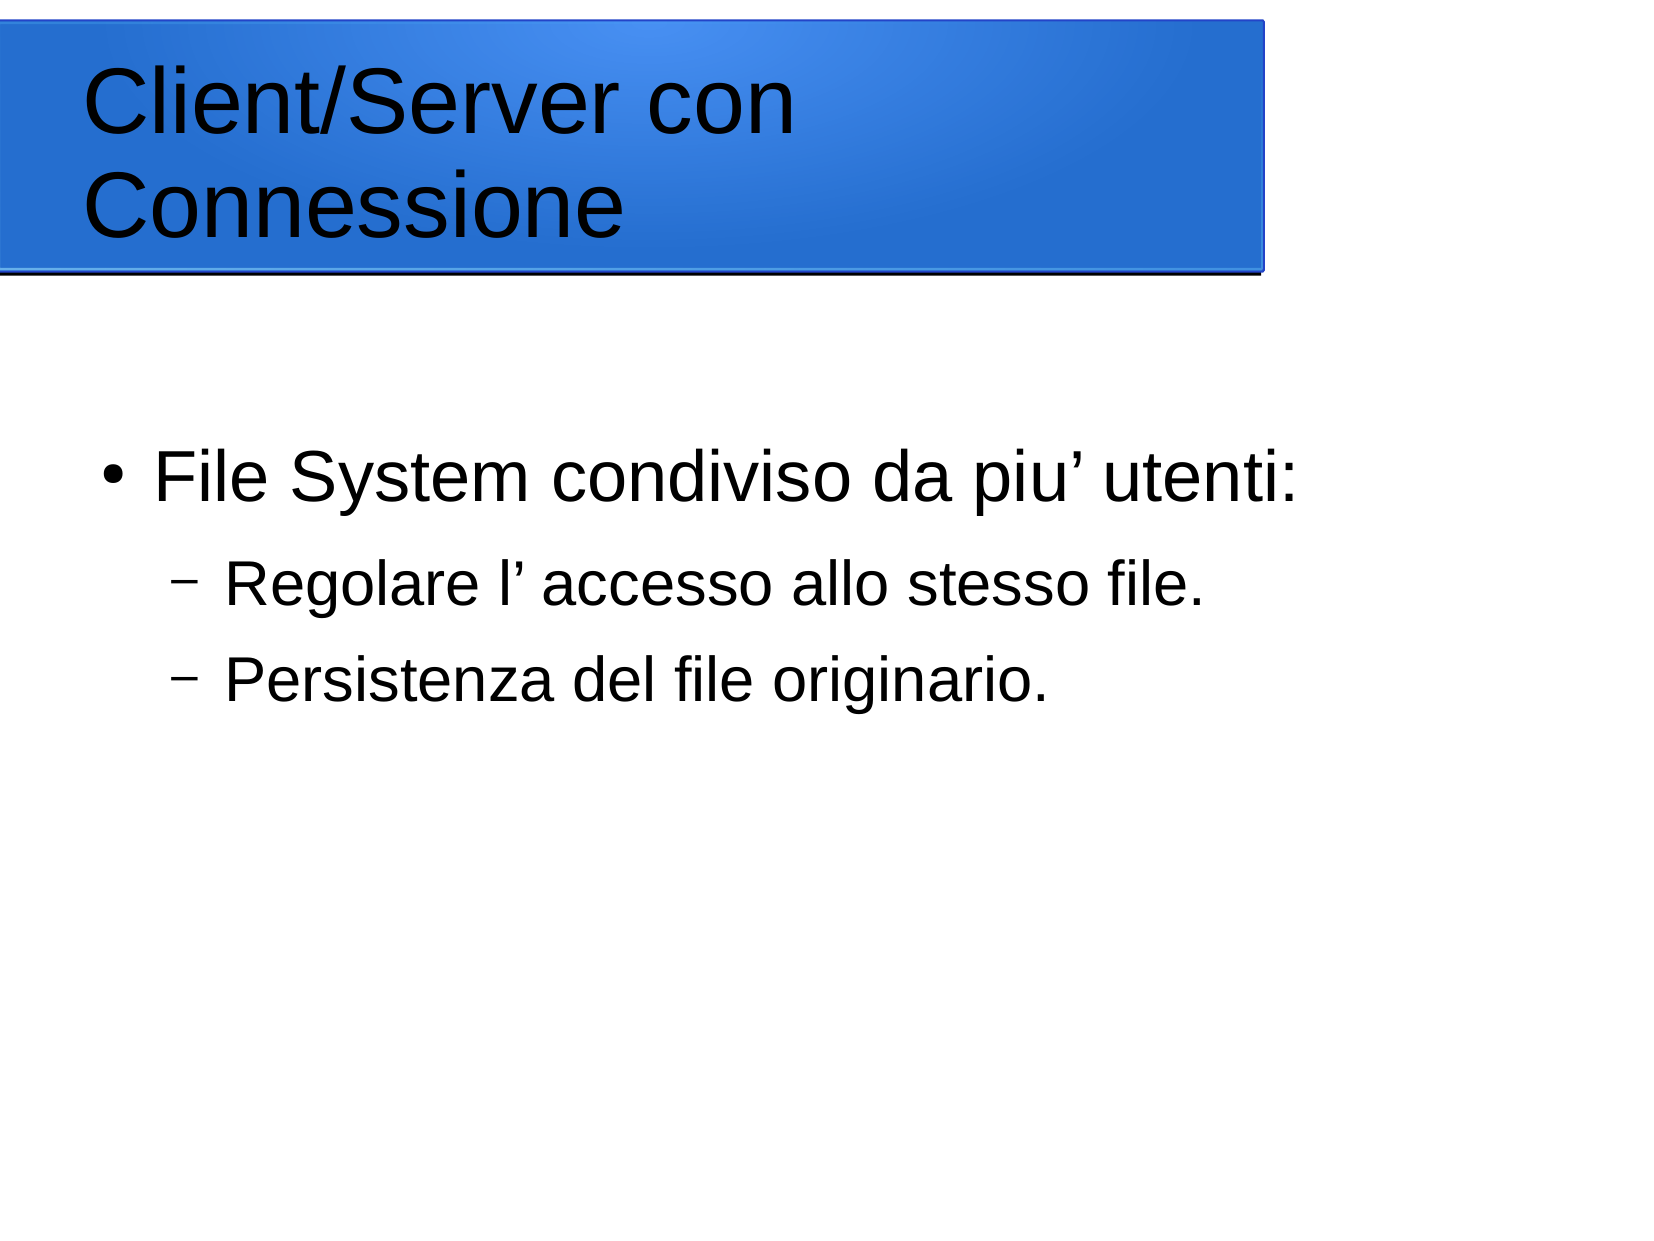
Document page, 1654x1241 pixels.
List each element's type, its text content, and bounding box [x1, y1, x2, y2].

title Client/Server con Connessione [82, 48, 1261, 258]
list File System condiviso da piu’ utenti: Regolare l’ accesso allo stesso file. Persistenza del file originario. [82, 435, 1571, 1156]
